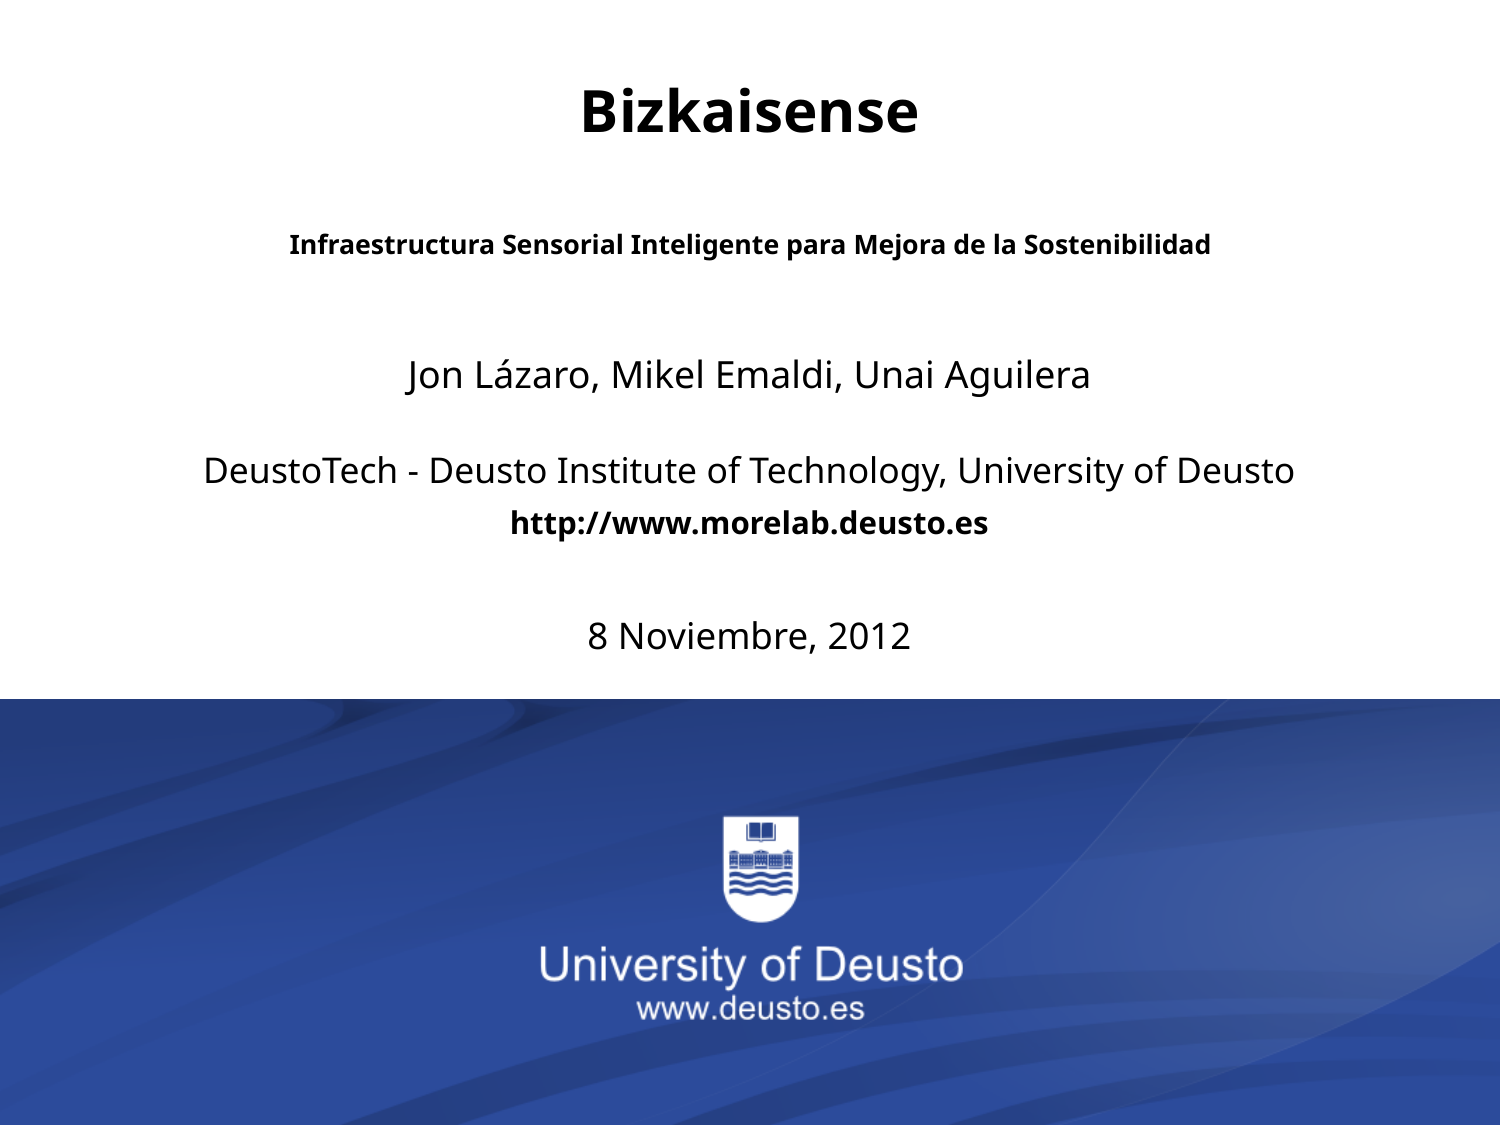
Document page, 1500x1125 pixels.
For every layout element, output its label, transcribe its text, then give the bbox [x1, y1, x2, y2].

title Bizkaisense [112, 66, 1388, 219]
picture [0, 699, 1500, 1125]
list Jon Lázaro, Mikel Emaldi, Unai Aguilera [112, 338, 1388, 409]
list Infraestructura Sensorial Inteligente para Mejora de la Sostenibilidad [112, 219, 1388, 268]
